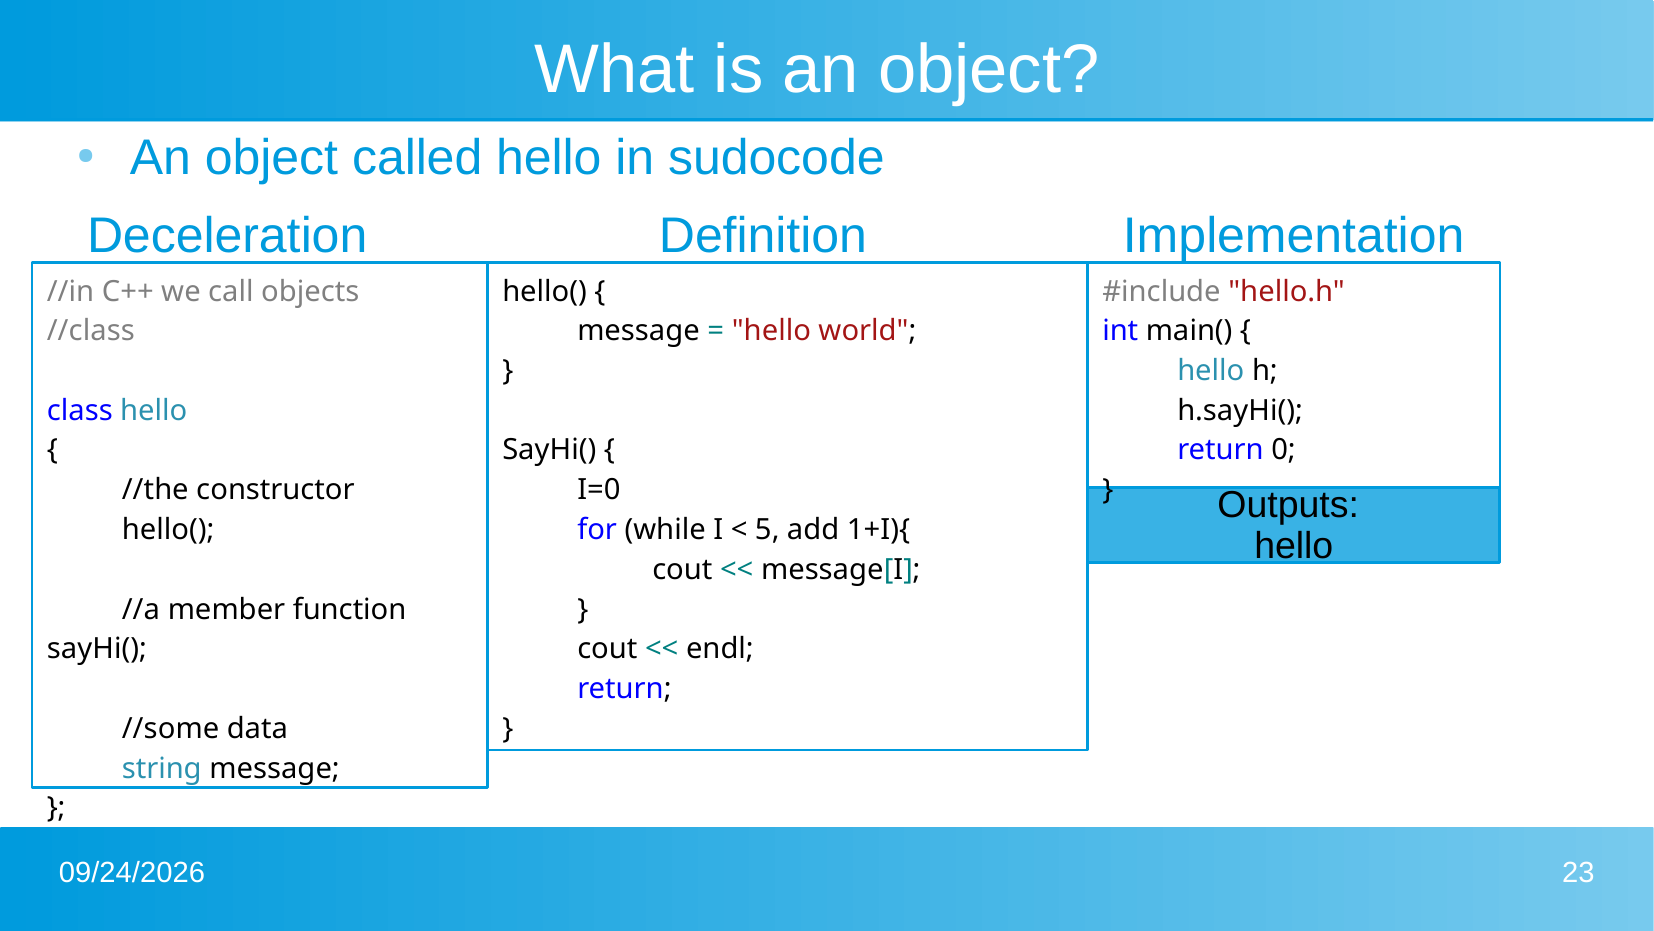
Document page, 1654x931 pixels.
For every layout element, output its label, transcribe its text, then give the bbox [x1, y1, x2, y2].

title What is an object? [59, 29, 1595, 108]
text_box #include "hello.h" int main() { hello h; h.sayHi(); return 0; } [1087, 262, 1501, 488]
list An object called hello in sudocode Deceleration Definition Implementation [59, 129, 1576, 301]
text_box //in C++ we call objects //class class hello { //the constructor hello(); //a member function sayHi(); //some data string message; }; [32, 262, 488, 788]
text_box Outputs: hello [1087, 489, 1500, 563]
text_box hello() { message = "hello world"; } SayHi() { I=0 for (while I < 5, add 1+I){ cout << message[I]; } cout << endl; return; } [487, 262, 1088, 751]
